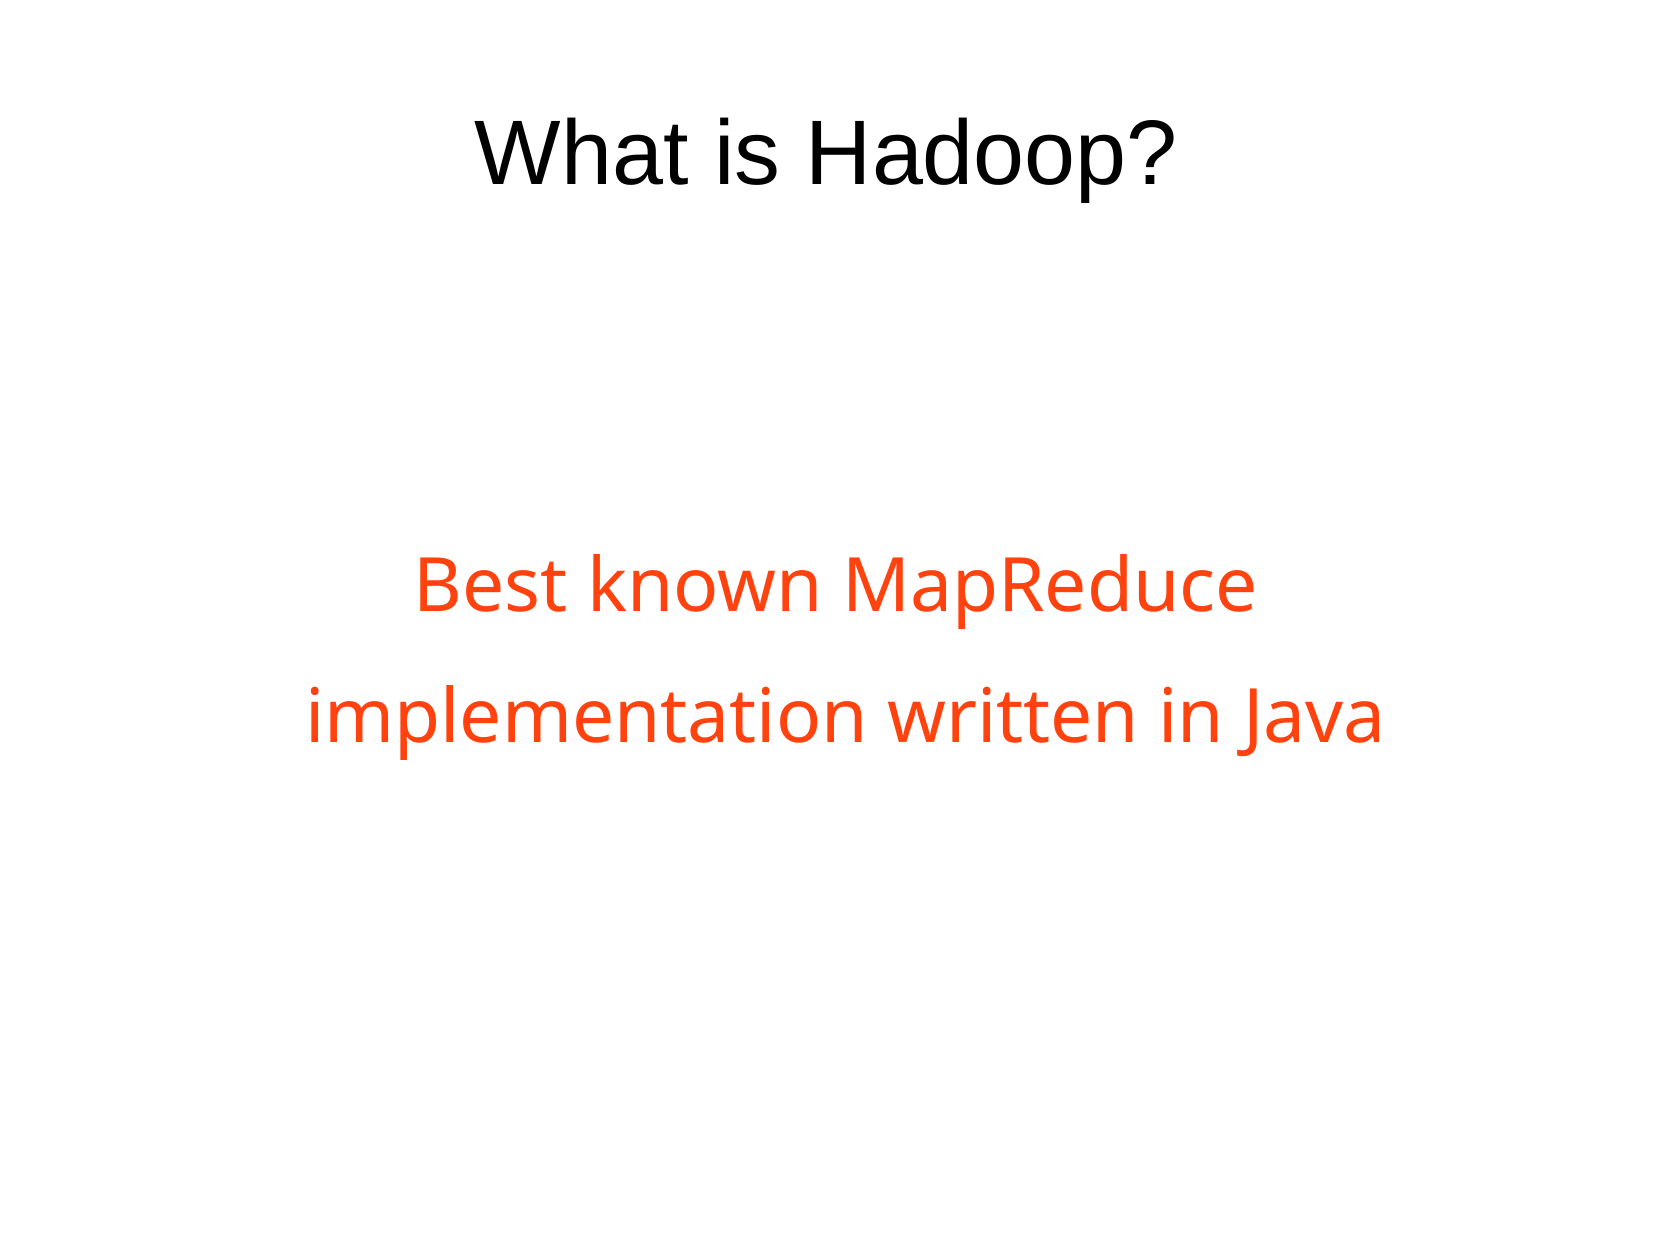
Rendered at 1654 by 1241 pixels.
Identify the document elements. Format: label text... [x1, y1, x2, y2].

list Best known MapReduce implementation written in Java [82, 290, 1538, 1126]
title What is Hadoop? [82, 49, 1571, 257]
